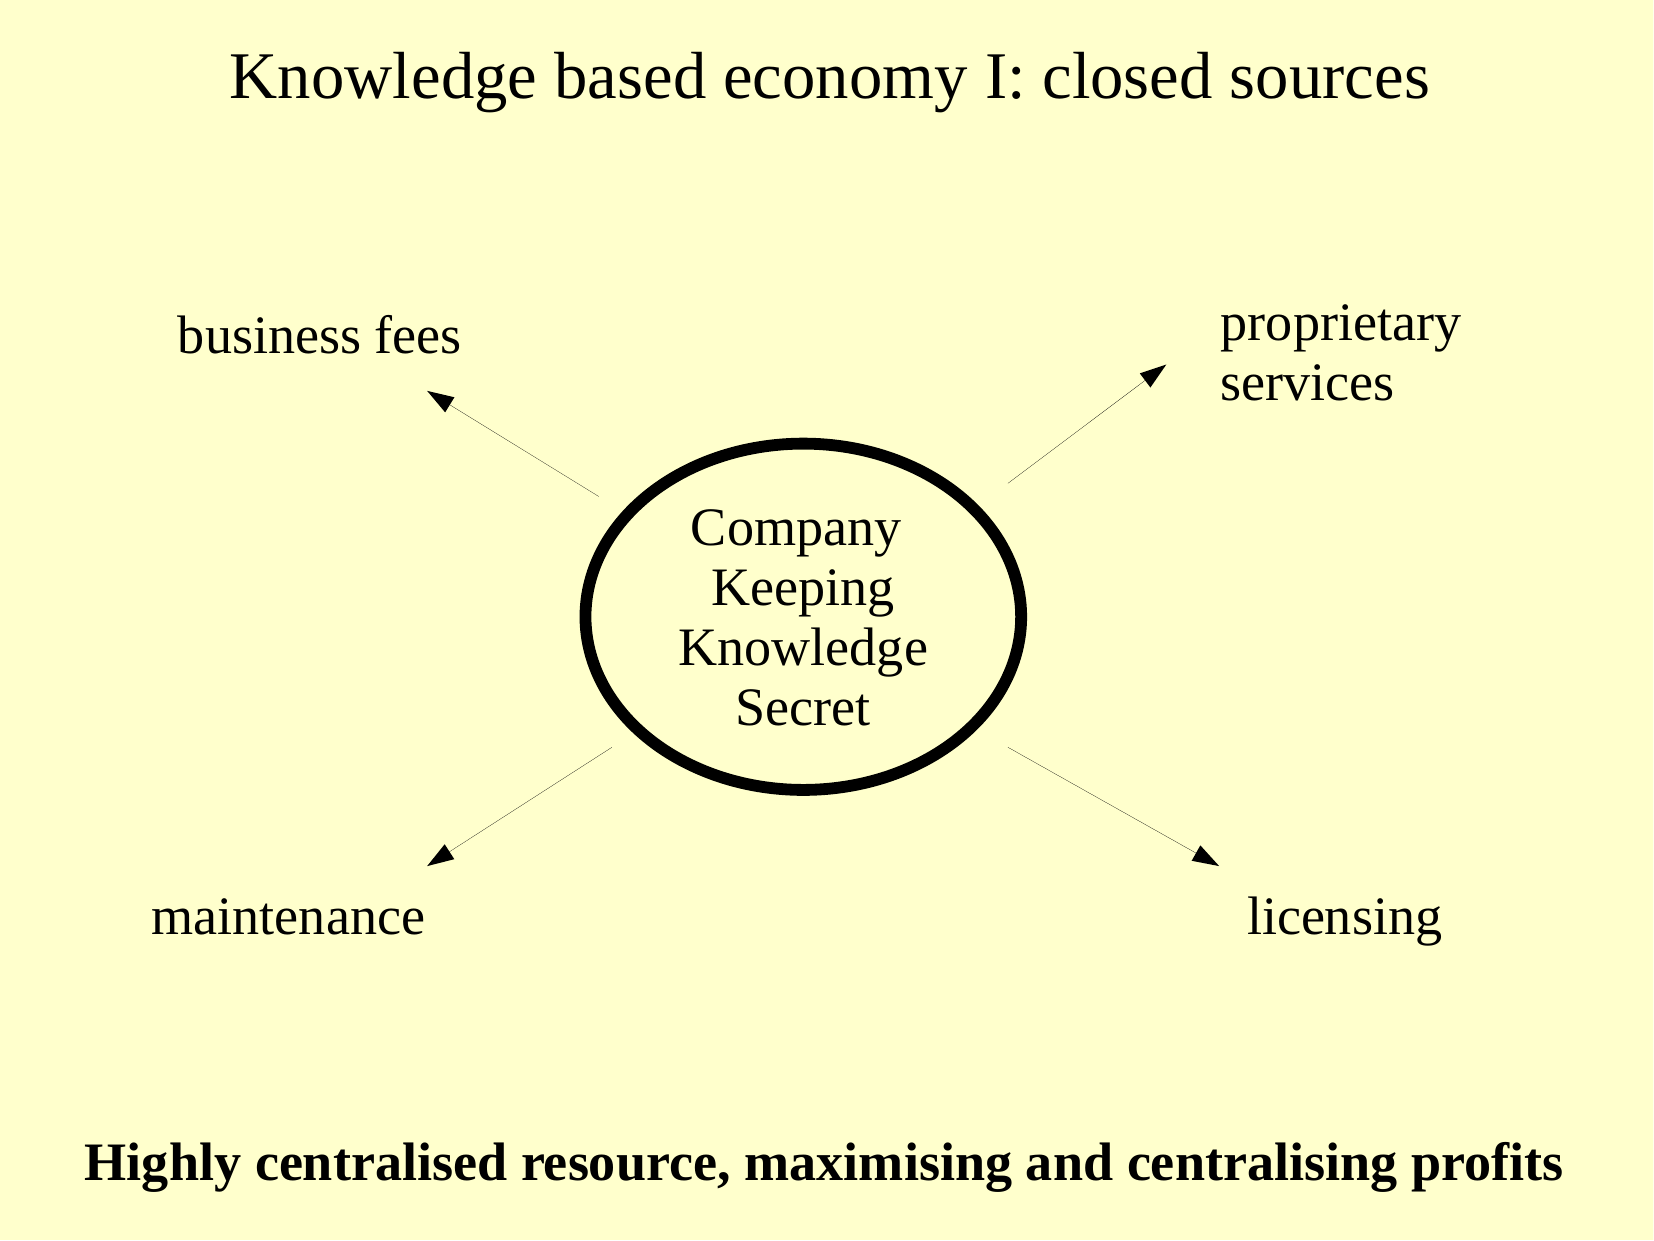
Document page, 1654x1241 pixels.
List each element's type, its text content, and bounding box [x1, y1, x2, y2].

text_box proprietary services [1205, 285, 1516, 480]
title Knowledge based economy I: closed sources [86, 0, 1576, 181]
text_box licensing [1232, 879, 1486, 1015]
text_box business fees [163, 298, 494, 374]
text_box Highly centralised resource, maximising and centralising profits [30, 1125, 1621, 1201]
text_box maintenance [136, 879, 480, 955]
text_box Company Keeping Knowledge Secret [585, 443, 1022, 790]
